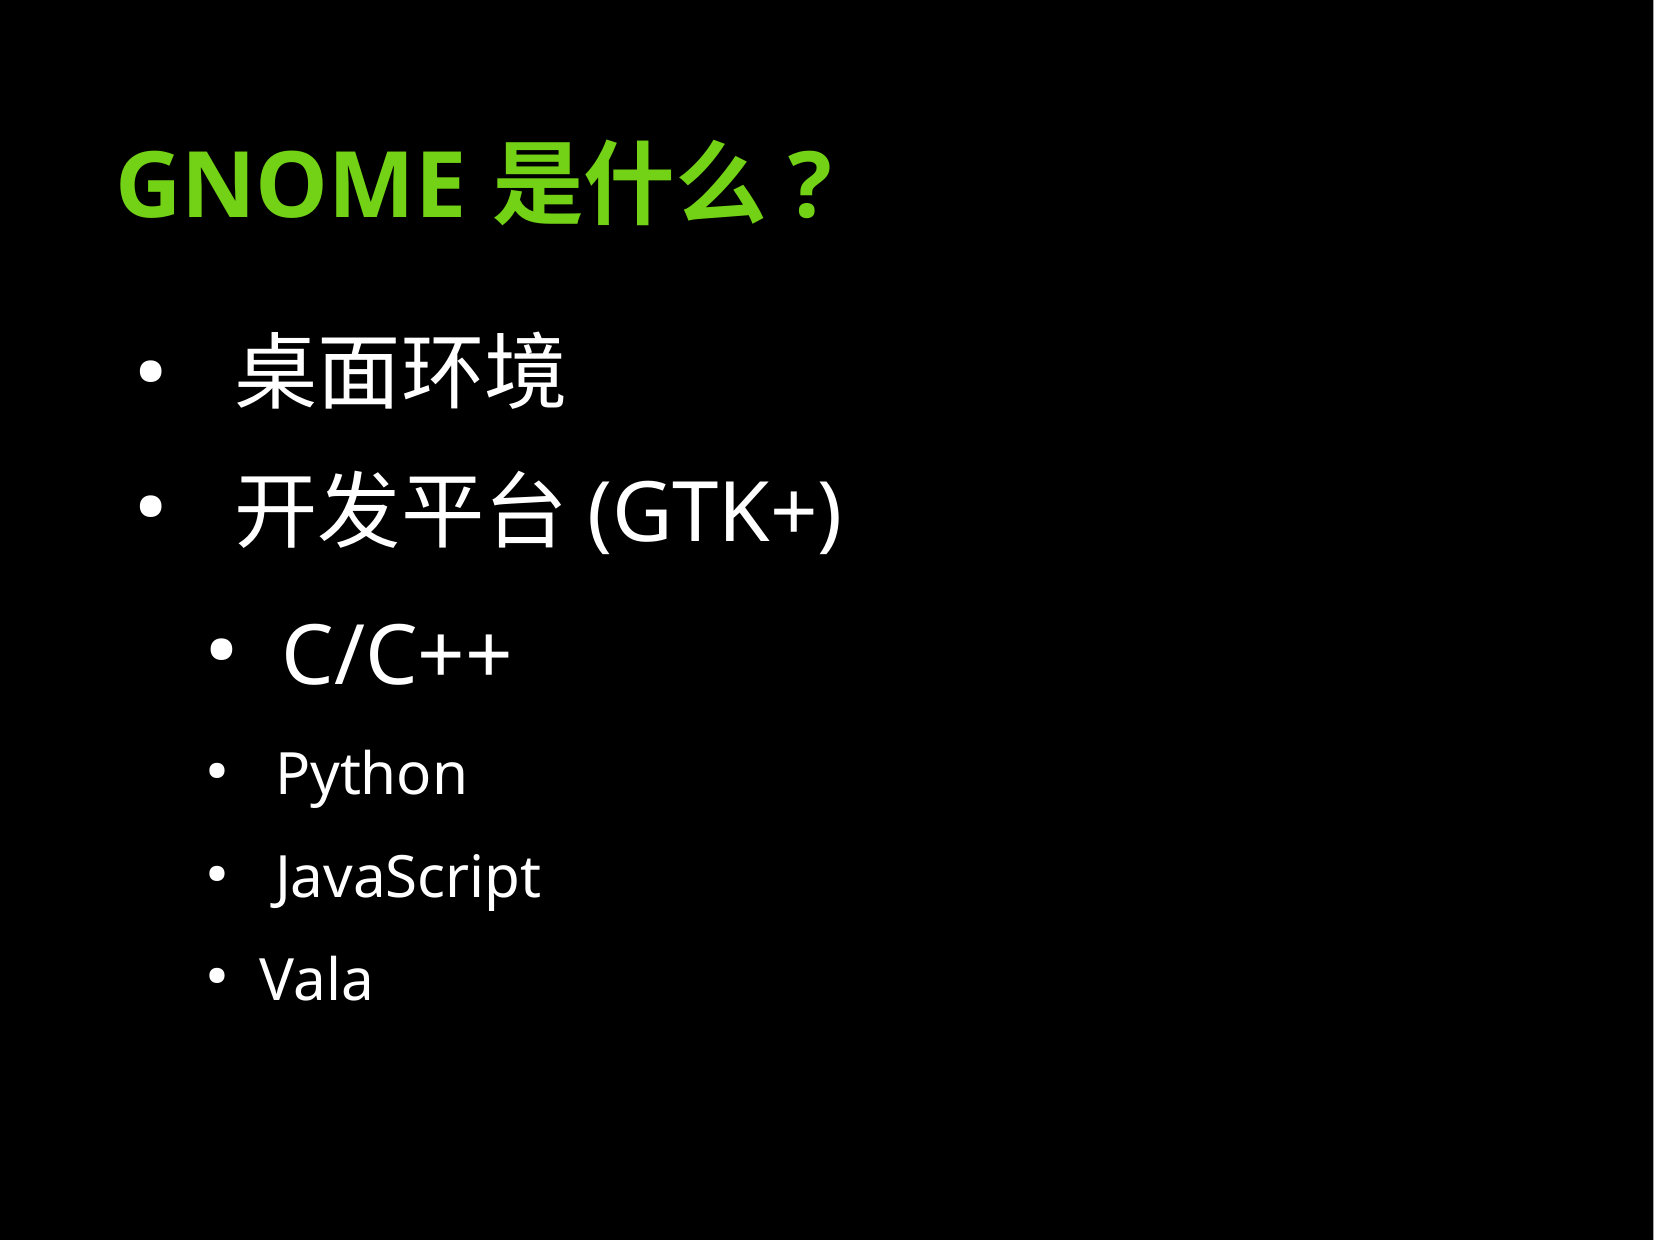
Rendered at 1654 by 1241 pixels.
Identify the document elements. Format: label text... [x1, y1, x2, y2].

list 桌面环境 开发平台(GTK+) C/C++ Python JavaScript Vala [118, 325, 1536, 1045]
title GNOME是什么? [115, 78, 1539, 287]
